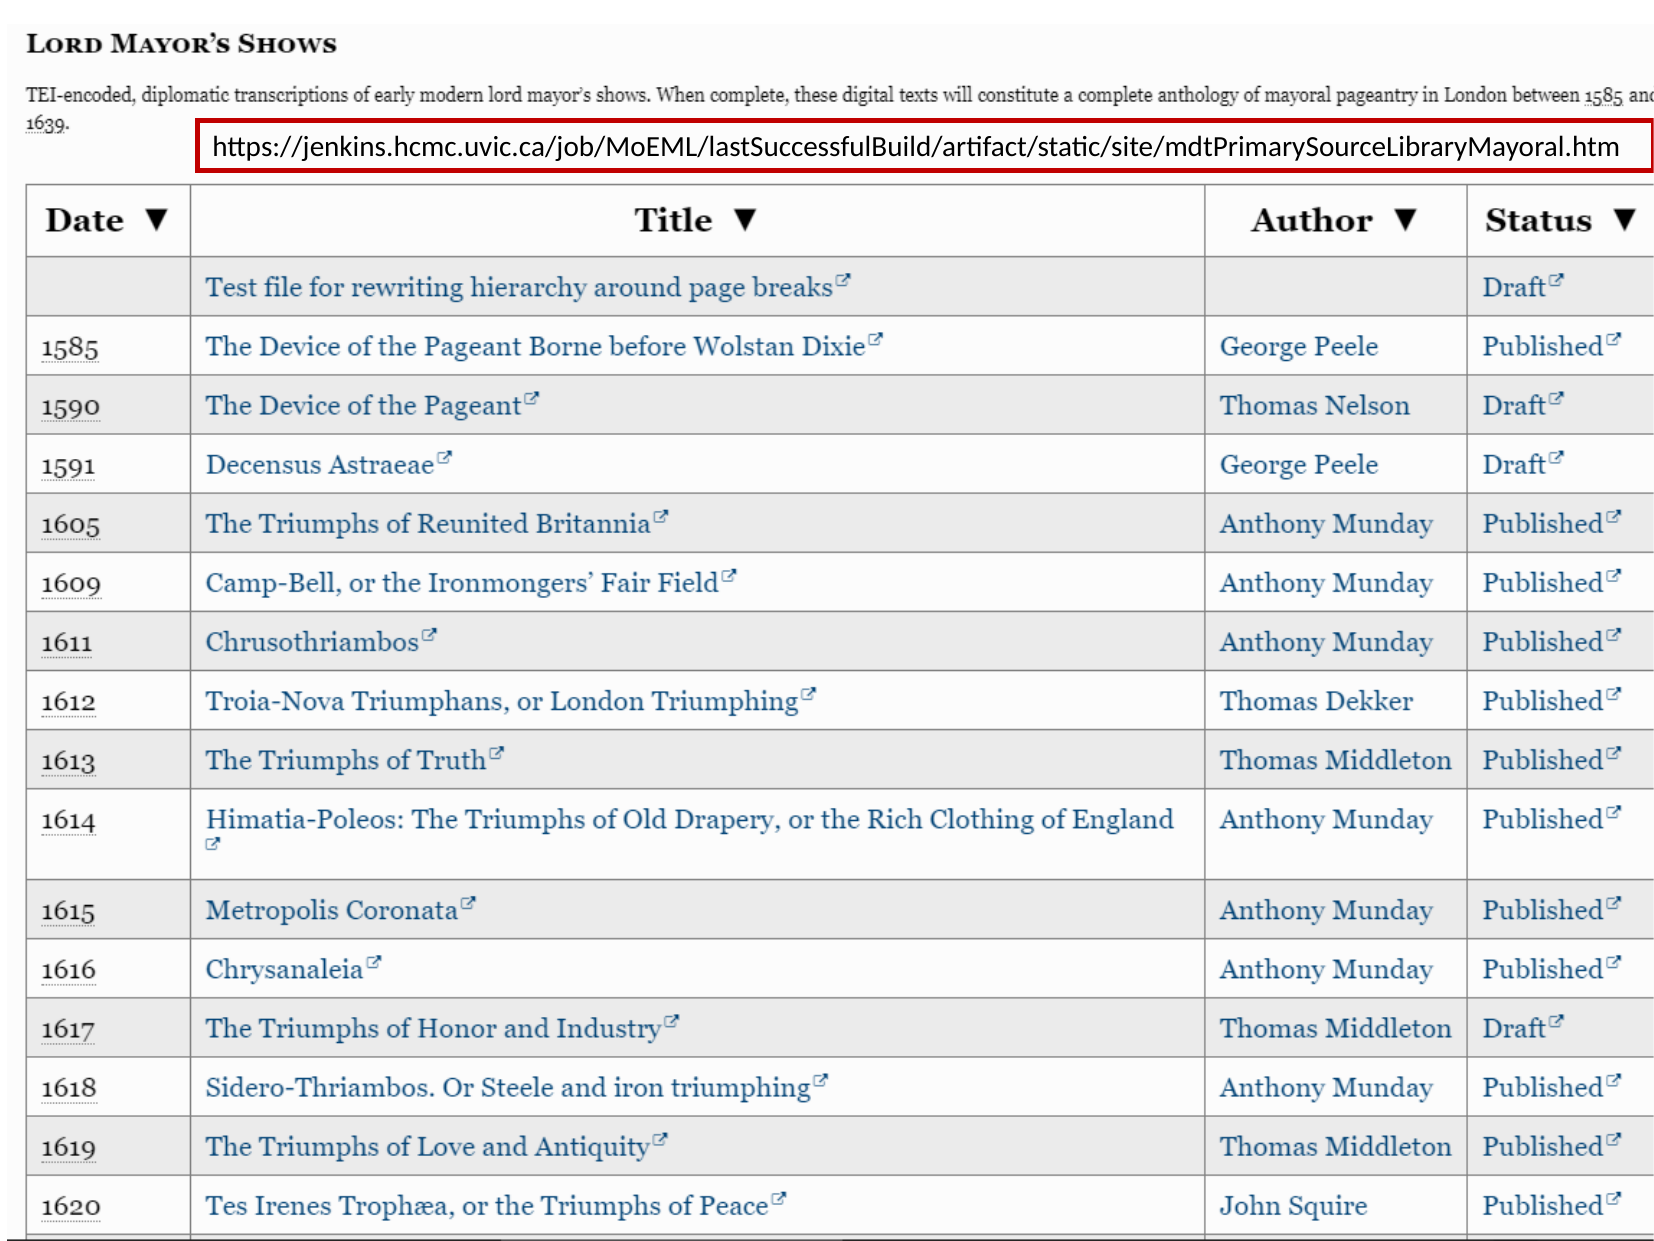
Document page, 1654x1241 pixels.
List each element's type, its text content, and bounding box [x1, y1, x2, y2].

picture [7, 24, 1654, 1241]
text_box https://jenkins.hcmc.uvic.ca/job/MoEML/lastSuccessfulBuild/artifact/static/site/mdtPrimarySourceLibraryMayoral.htm [197, 120, 1654, 171]
